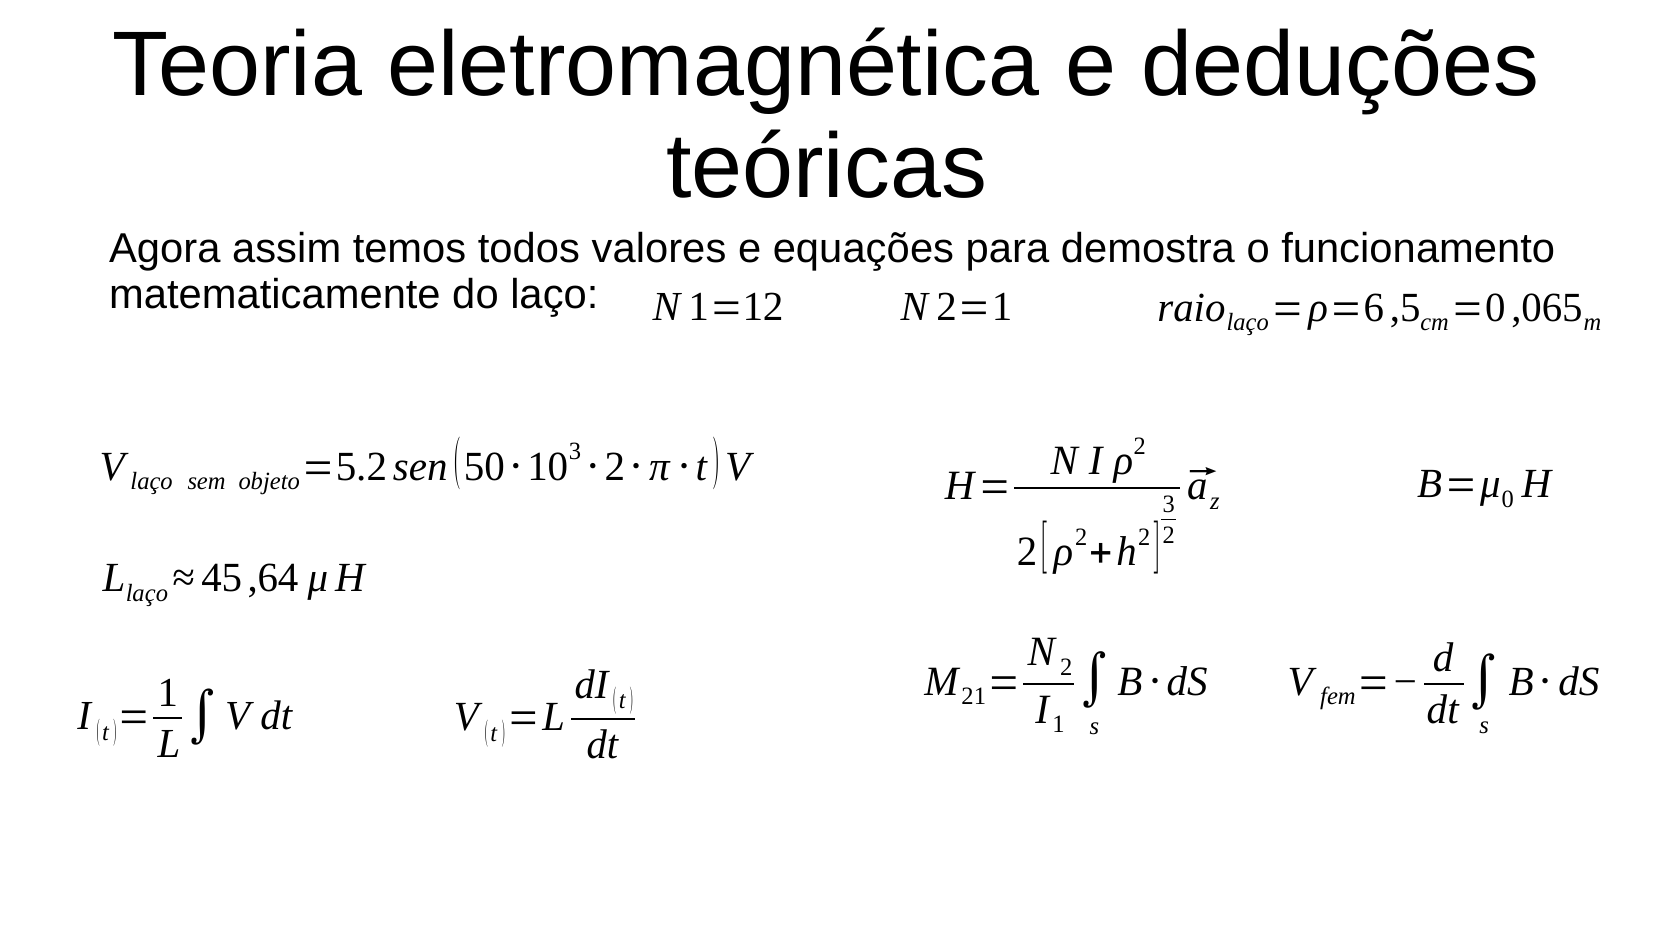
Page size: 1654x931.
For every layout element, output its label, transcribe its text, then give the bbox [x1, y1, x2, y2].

chart [75, 669, 296, 767]
chart [1157, 283, 1602, 336]
chart [941, 432, 1221, 577]
chart [99, 554, 369, 607]
text_box Agora assim temos todos valores e equações para demostra o funcionamento matematicamente do laço: [94, 217, 1642, 326]
chart [1287, 634, 1601, 740]
chart [99, 434, 756, 496]
chart [649, 283, 785, 330]
title Teoria eletromagnética e deduções teóricas [82, 12, 1571, 218]
chart [1415, 460, 1555, 513]
chart [921, 628, 1210, 740]
chart [897, 283, 1012, 330]
chart [453, 660, 638, 768]
